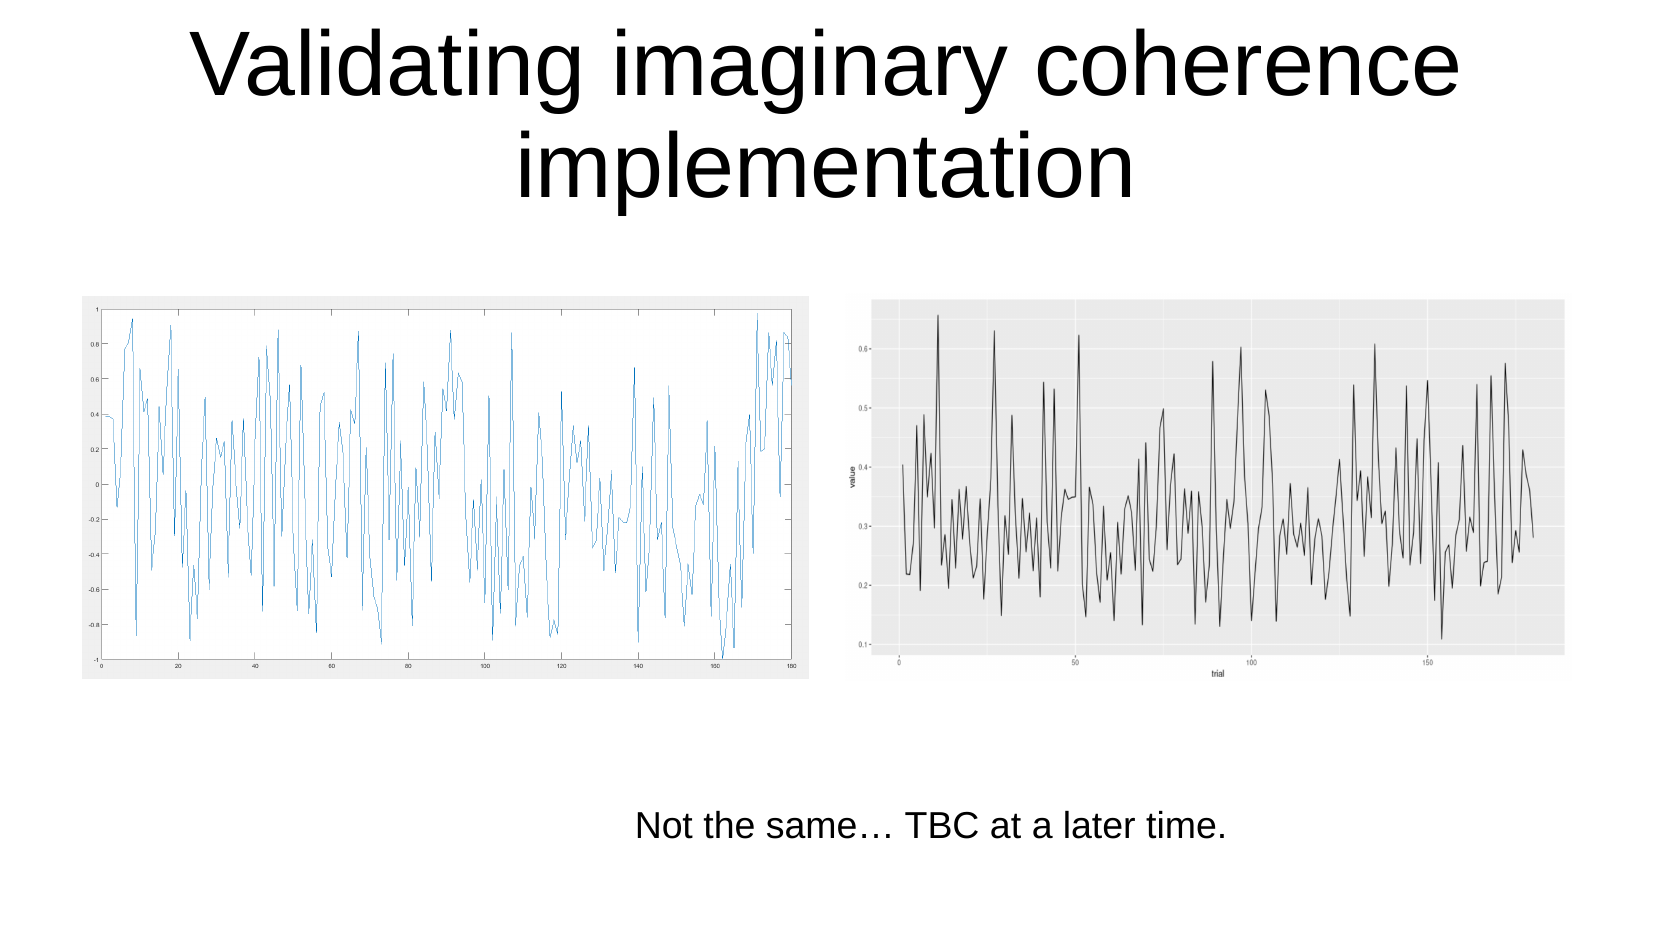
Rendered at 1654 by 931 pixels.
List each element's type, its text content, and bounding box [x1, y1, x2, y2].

picture [845, 293, 1572, 681]
title Validating imaginary coherence implementation [82, 12, 1571, 218]
text_box Not the same… TBC at a later time. [620, 797, 1243, 855]
picture [82, 296, 809, 679]
